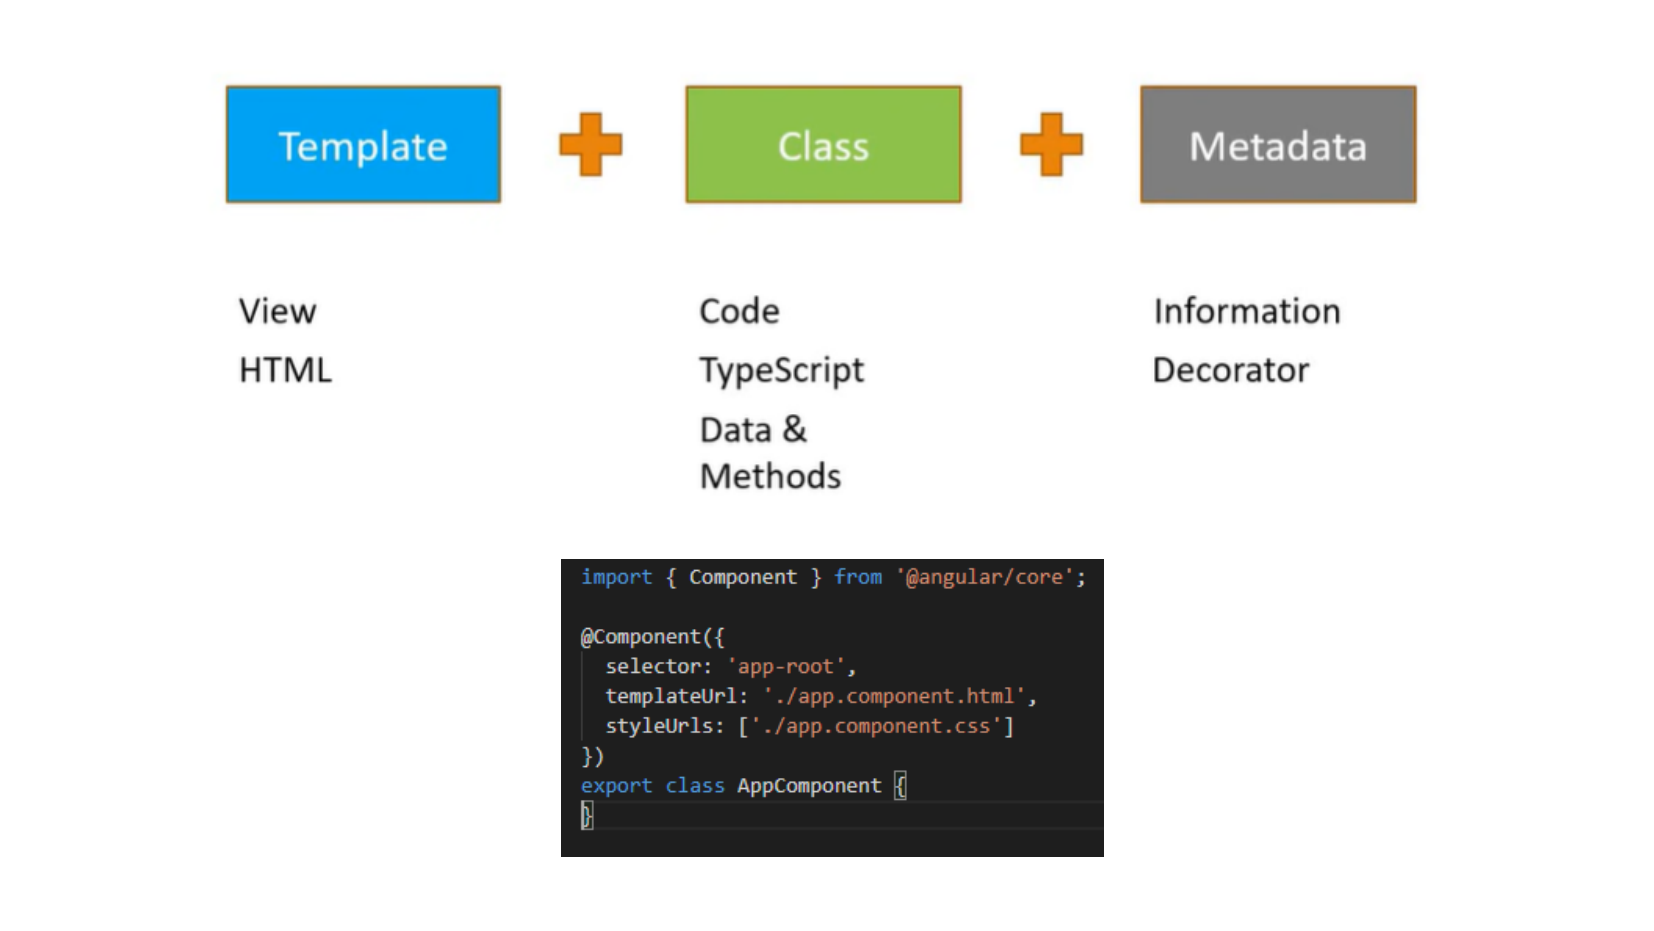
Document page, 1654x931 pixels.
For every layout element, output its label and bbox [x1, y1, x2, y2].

picture [561, 559, 1104, 857]
picture [187, 45, 1447, 532]
